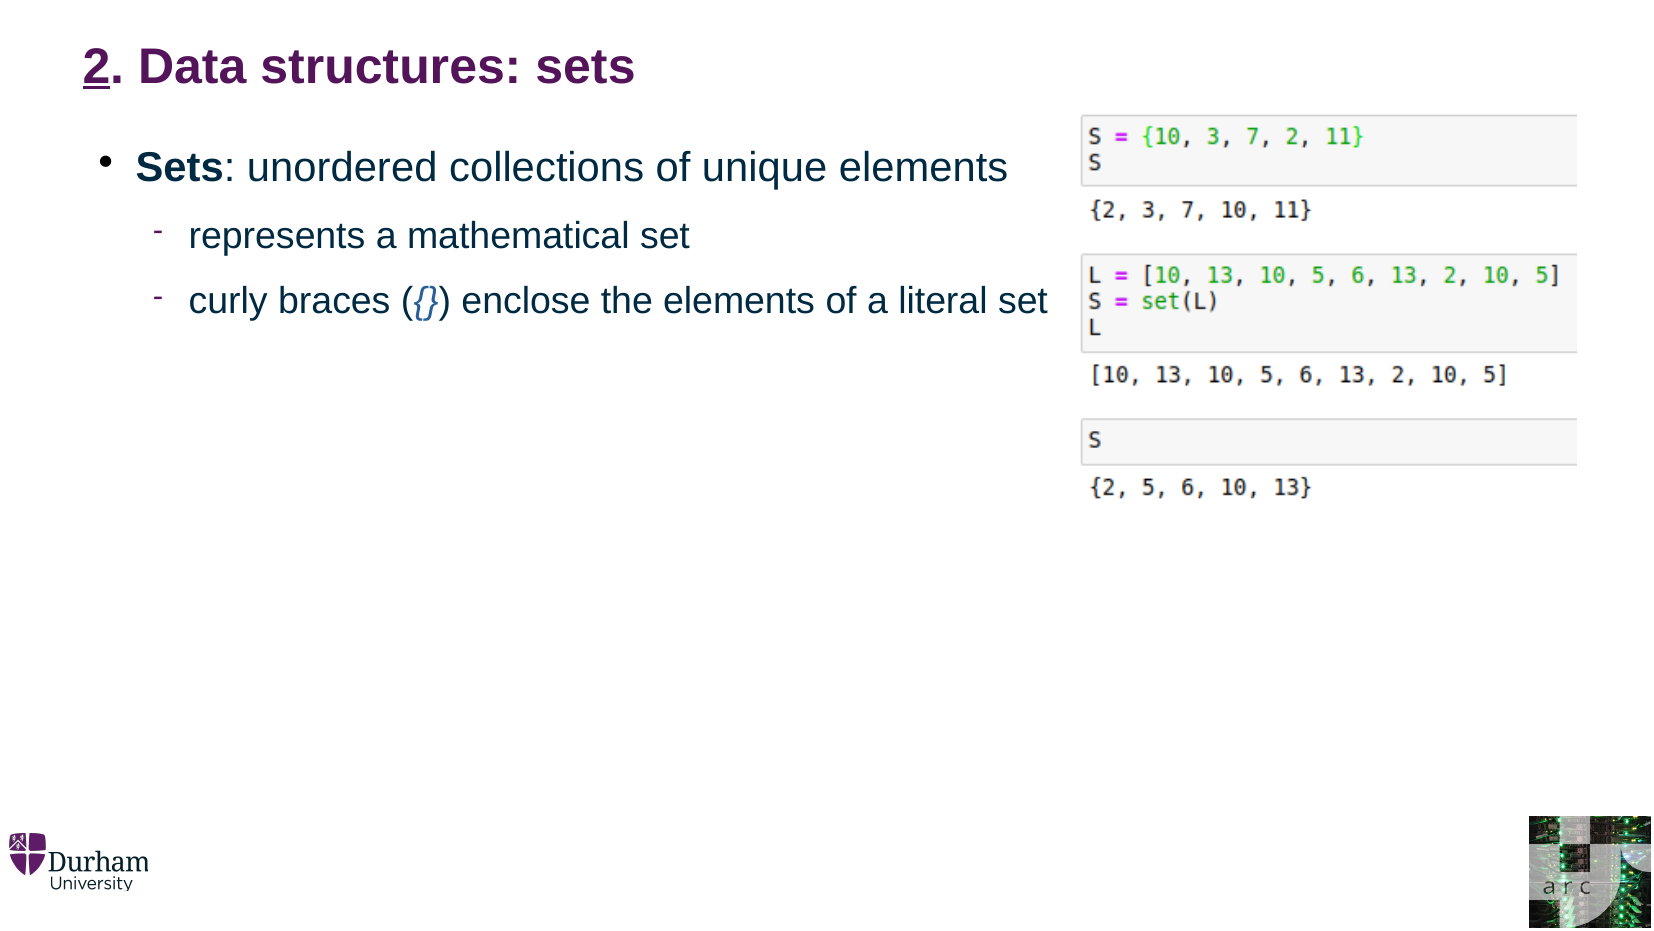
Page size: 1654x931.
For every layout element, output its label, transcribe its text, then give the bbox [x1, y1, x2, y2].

title 2. Data structures: sets [82, 36, 1571, 93]
list Sets: unordered collections of unique elements represents a mathematical set curly braces ({}) enclose the elements of a literal set [82, 141, 1571, 745]
picture [9, 833, 148, 891]
picture [1529, 816, 1651, 928]
picture [1073, 102, 1577, 510]
